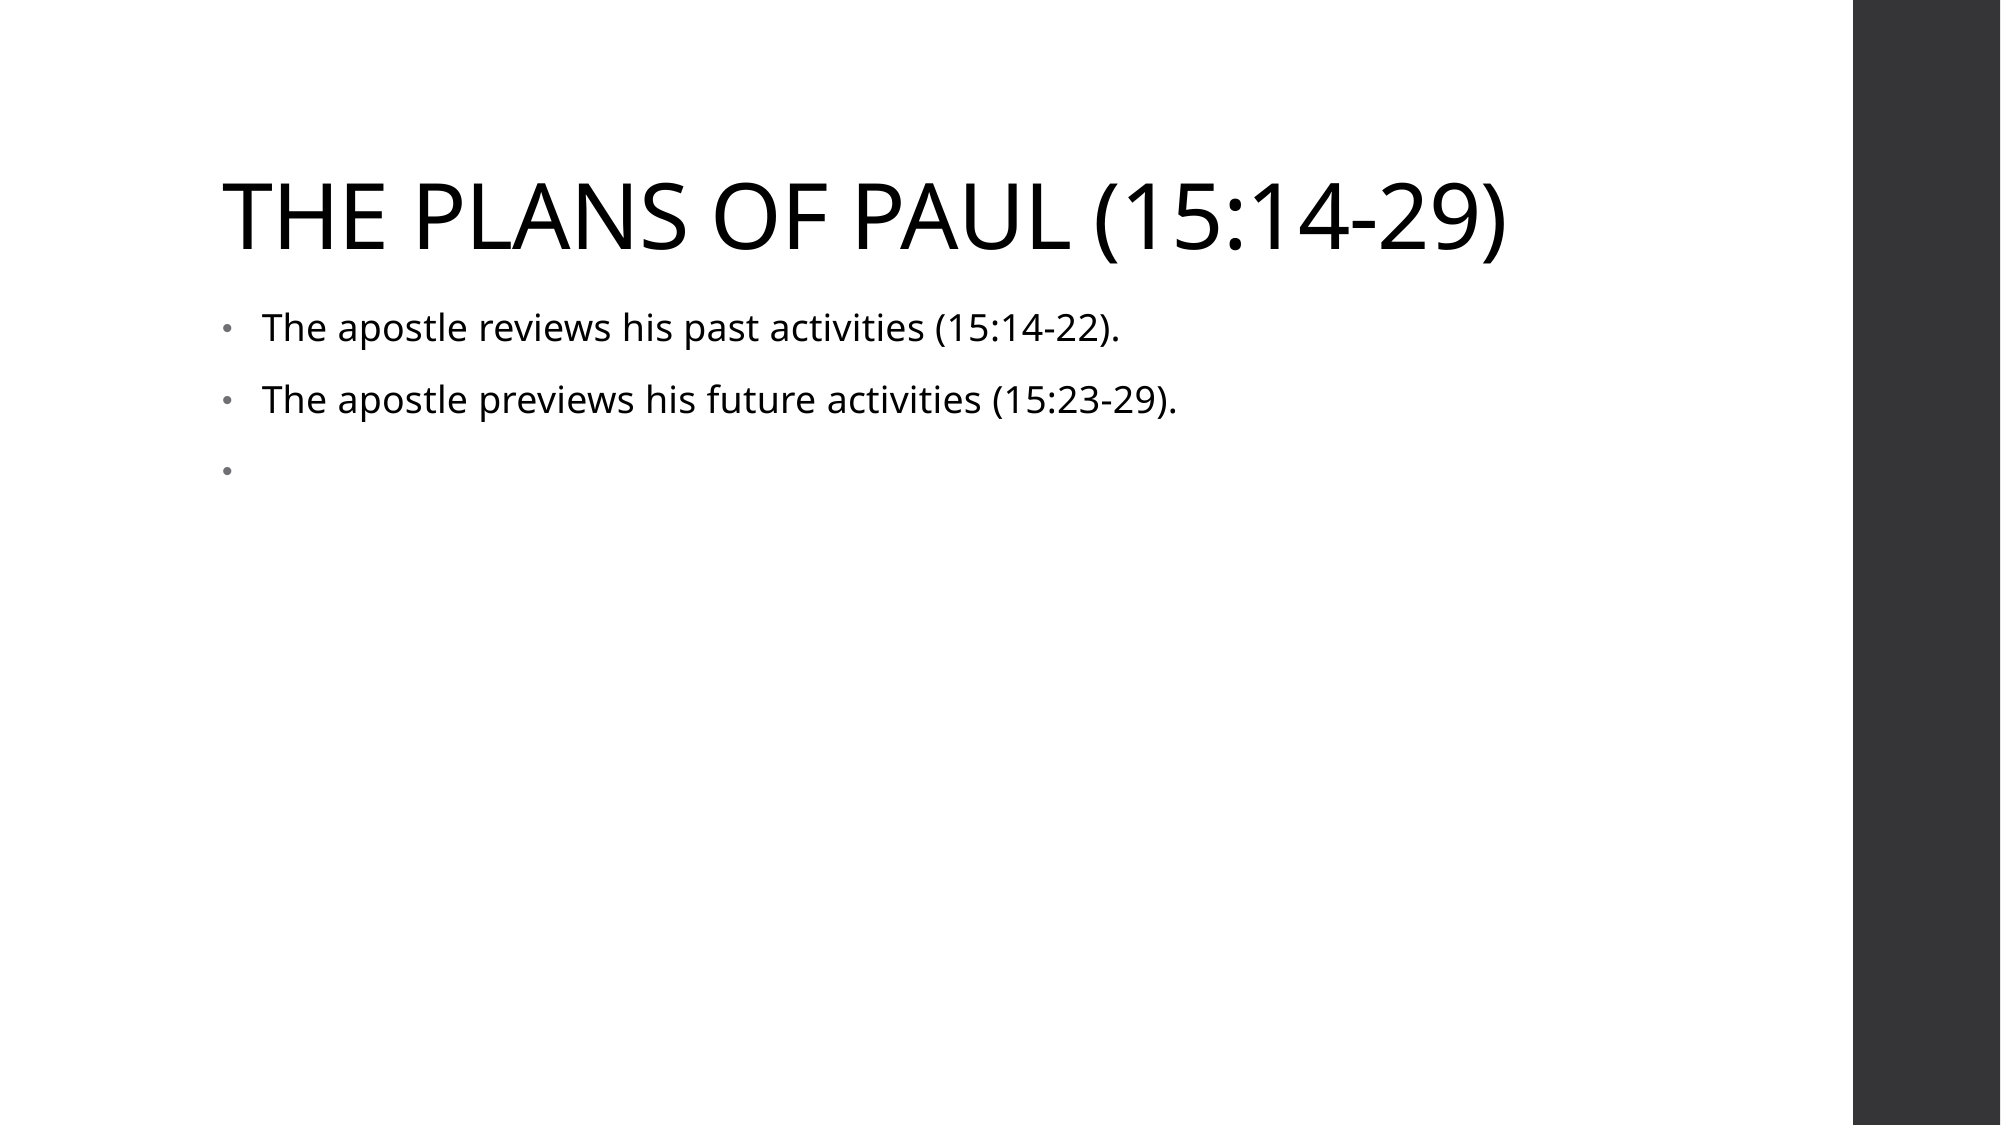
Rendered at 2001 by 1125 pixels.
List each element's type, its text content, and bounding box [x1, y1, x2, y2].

list The apostle reviews his past activities (15:14-22). The apostle previews his future activities (15:23-29). [206, 299, 1617, 1014]
title THE PLANS OF PAUL (15:14-29) [206, 60, 1797, 278]
